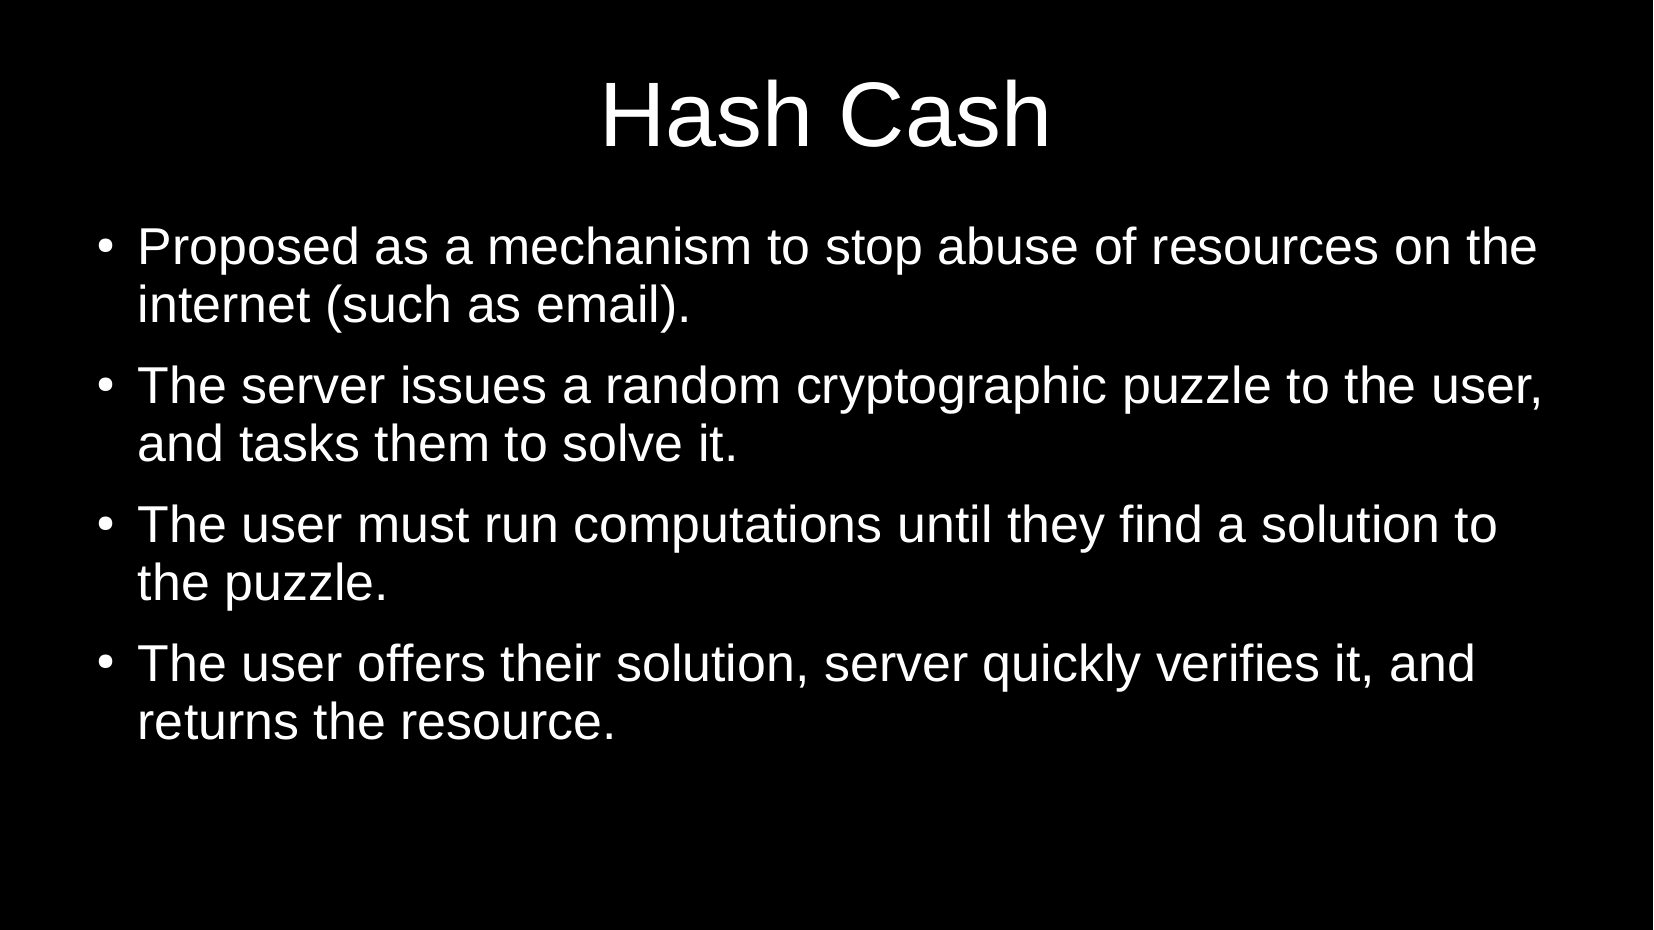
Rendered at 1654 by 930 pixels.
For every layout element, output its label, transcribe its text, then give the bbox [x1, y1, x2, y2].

list Proposed as a mechanism to stop abuse of resources on the internet (such as email). The server issues a random cryptographic puzzle to the user, and tasks them to solve it. The user must run computations until they find a solution to the puzzle. The user offers their solution, server quickly verifies it, and returns the resource. [82, 217, 1571, 757]
title Hash Cash [82, 37, 1571, 193]
